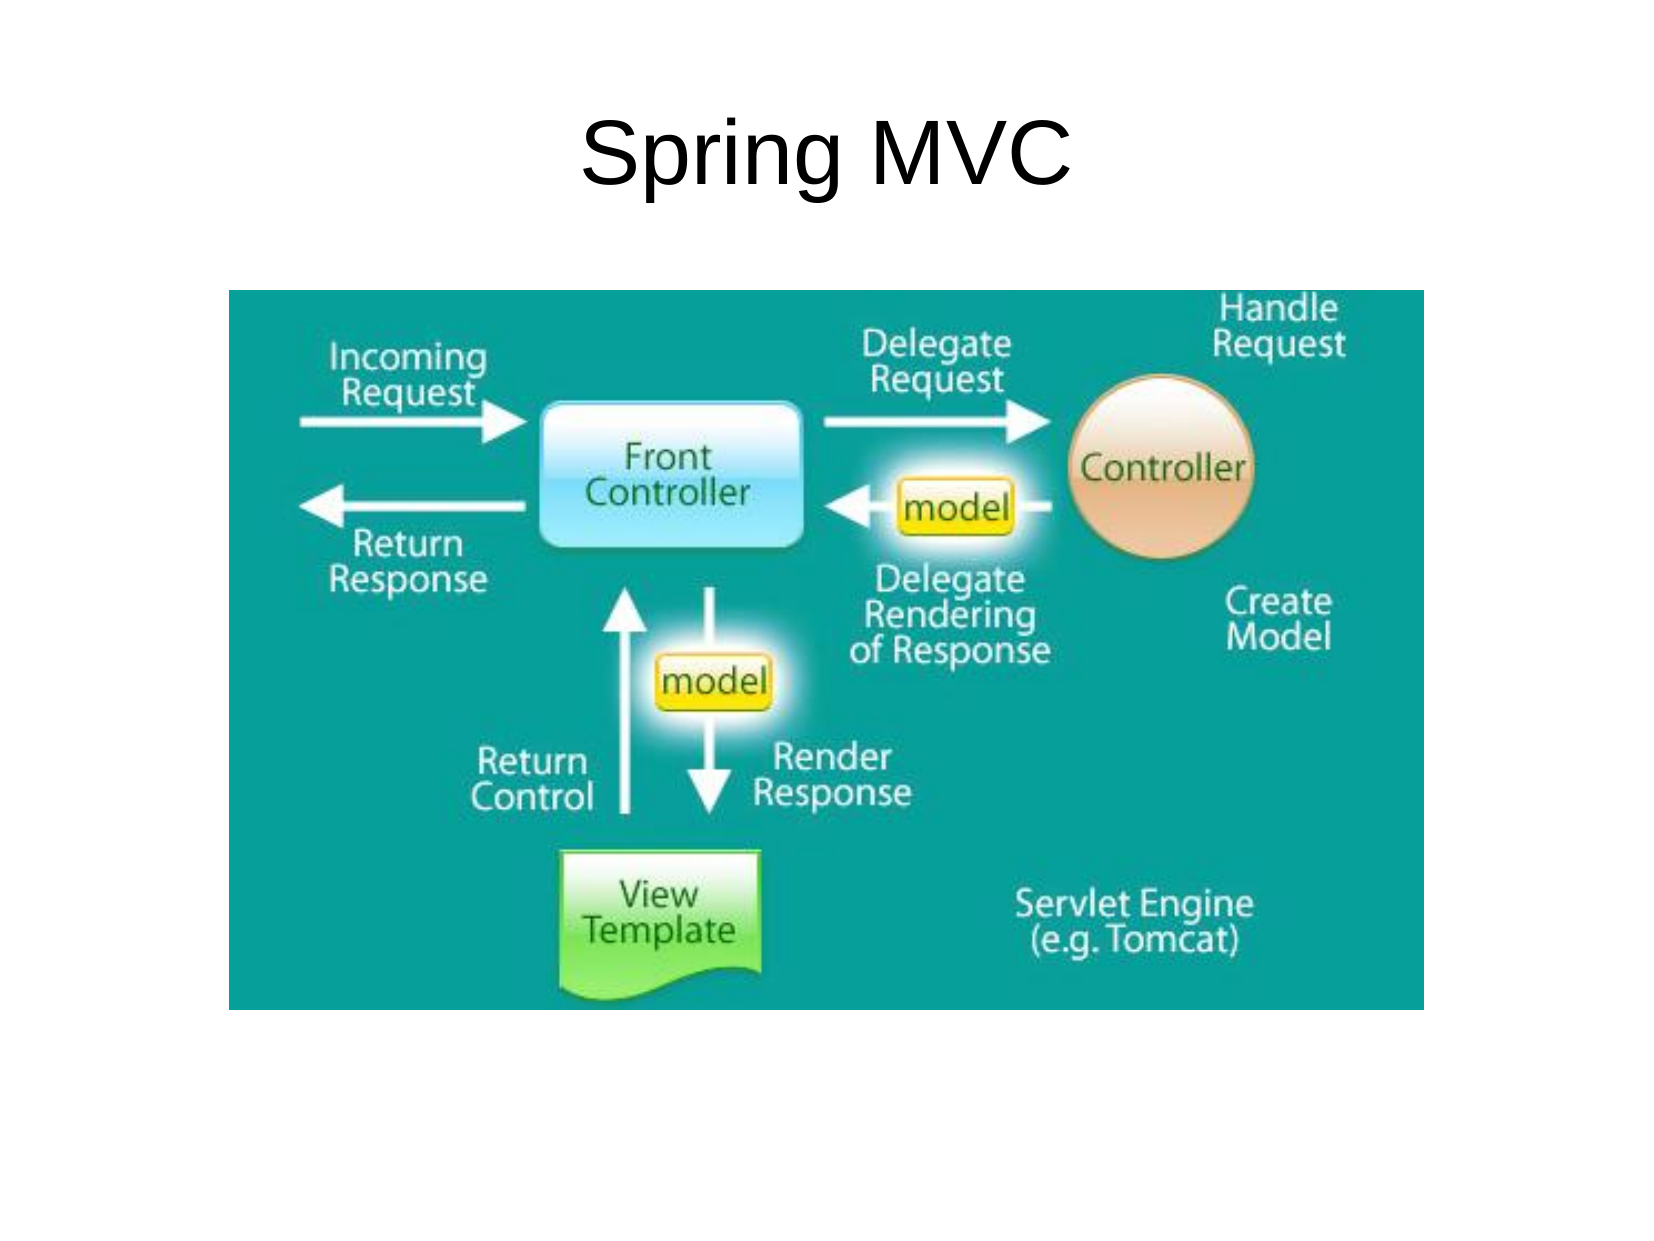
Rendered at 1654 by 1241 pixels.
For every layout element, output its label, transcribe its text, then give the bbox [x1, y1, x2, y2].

title Spring MVC [82, 49, 1571, 257]
picture [229, 290, 1424, 1010]
